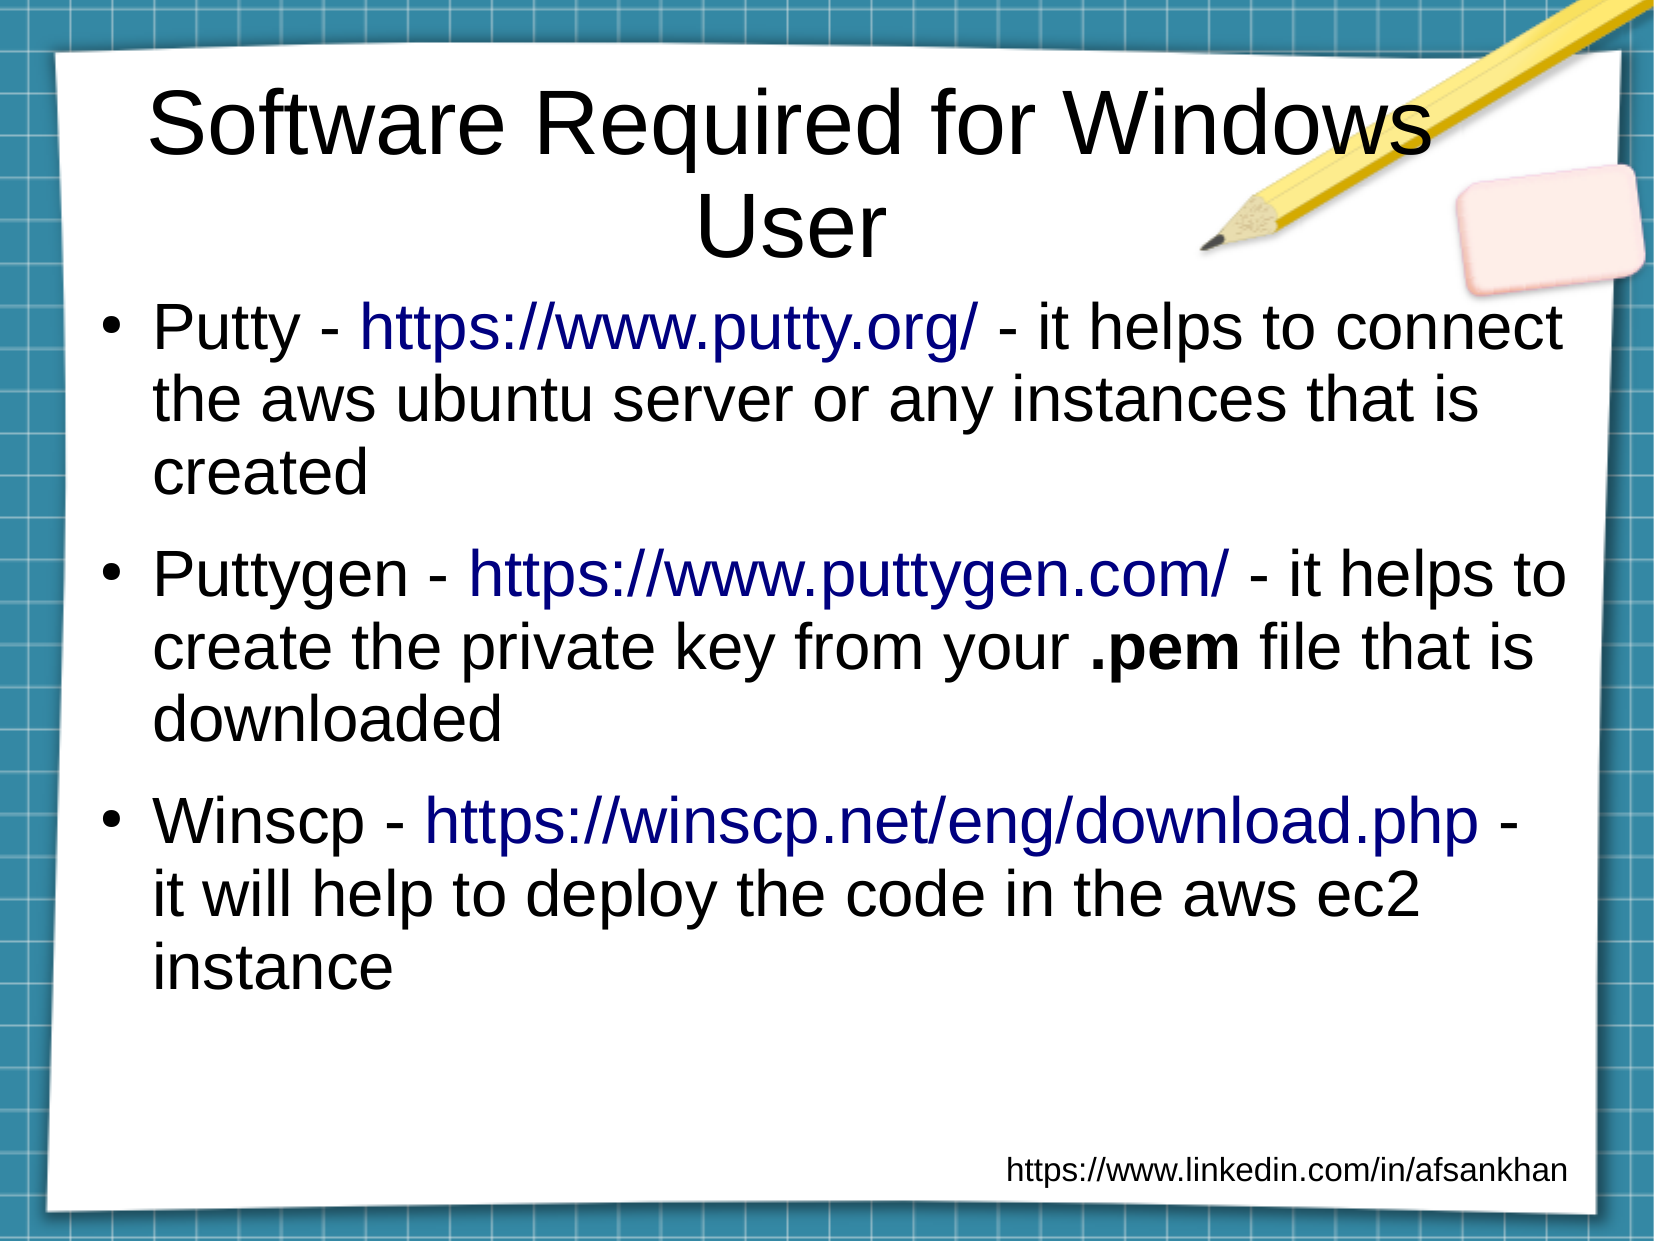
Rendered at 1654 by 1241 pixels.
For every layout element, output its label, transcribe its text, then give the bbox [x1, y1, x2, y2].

list Putty - https://www.putty.org/ - it helps to connect the aws ubuntu server or any instances that is created Puttygen - https://www.puttygen.com/ - it helps to create the private key from your .pem file that is downloaded Winscp - https://winscp.net/eng/download.php - it will help to deploy the code in the aws ec2 instance [82, 290, 1571, 1010]
text_box https://www.linkedin.com/in/afsankhan [991, 1143, 1585, 1196]
picture [0, 0, 1654, 1241]
title Software Required for Windows User [47, 70, 1536, 278]
